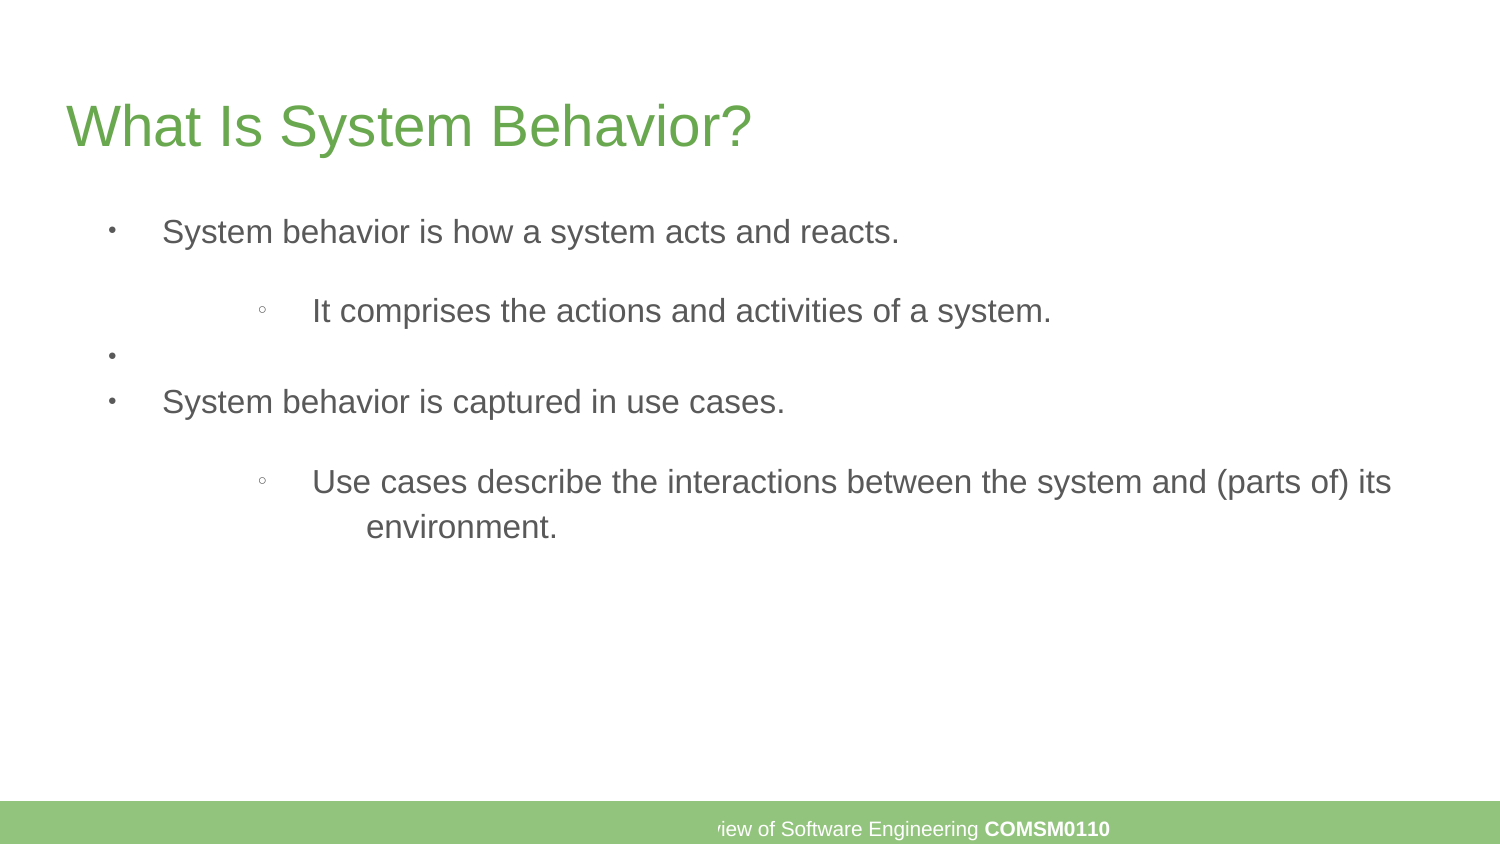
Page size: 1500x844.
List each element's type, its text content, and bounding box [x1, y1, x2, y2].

list System behavior is how a system acts and reacts. It comprises the actions and activities of a system. System behavior is captured in use cases. Use cases describe the interactions between the system and (parts of) its environment. [51, 189, 1449, 750]
title What Is System Behavior? [51, 72, 1449, 167]
